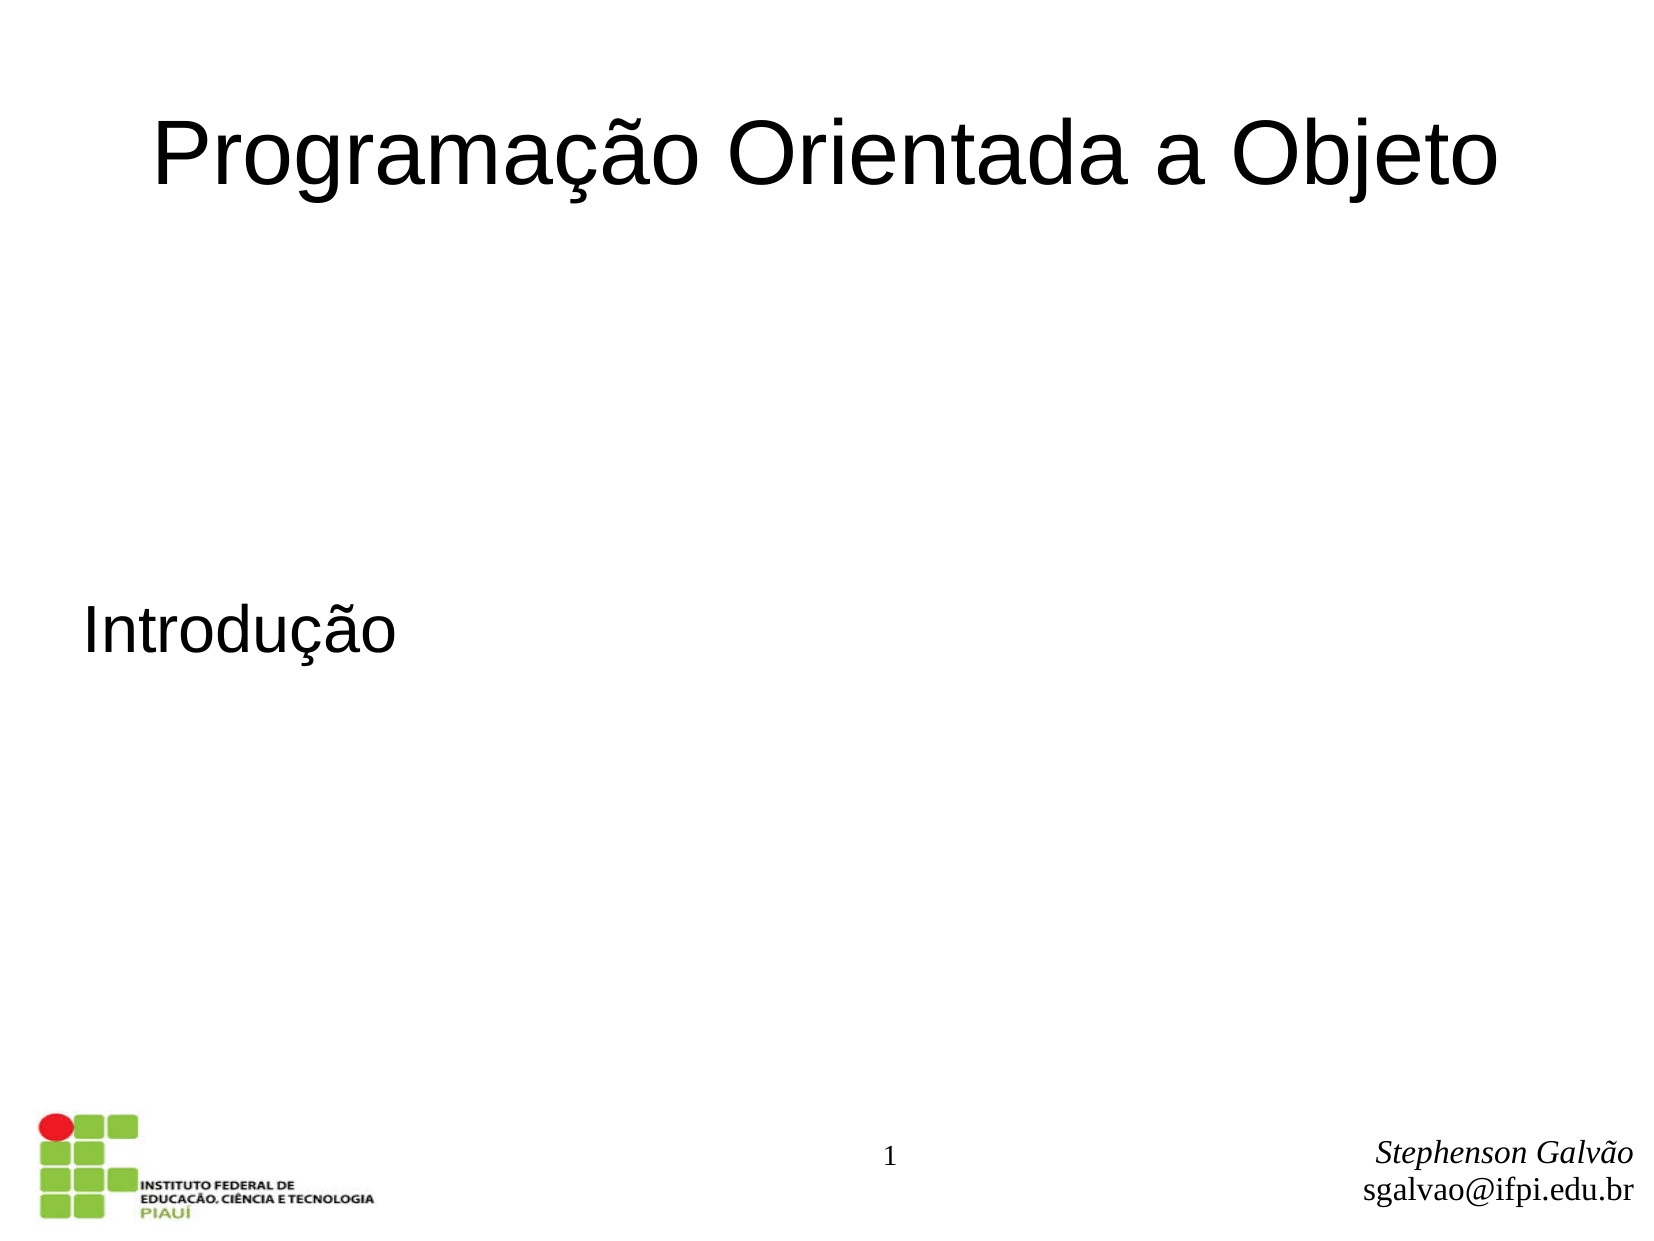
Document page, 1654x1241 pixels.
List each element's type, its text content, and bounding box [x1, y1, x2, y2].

subtitle Introdução [82, 290, 1538, 969]
picture [36, 1110, 378, 1229]
title Programação Orientada a Objeto [82, 49, 1571, 257]
